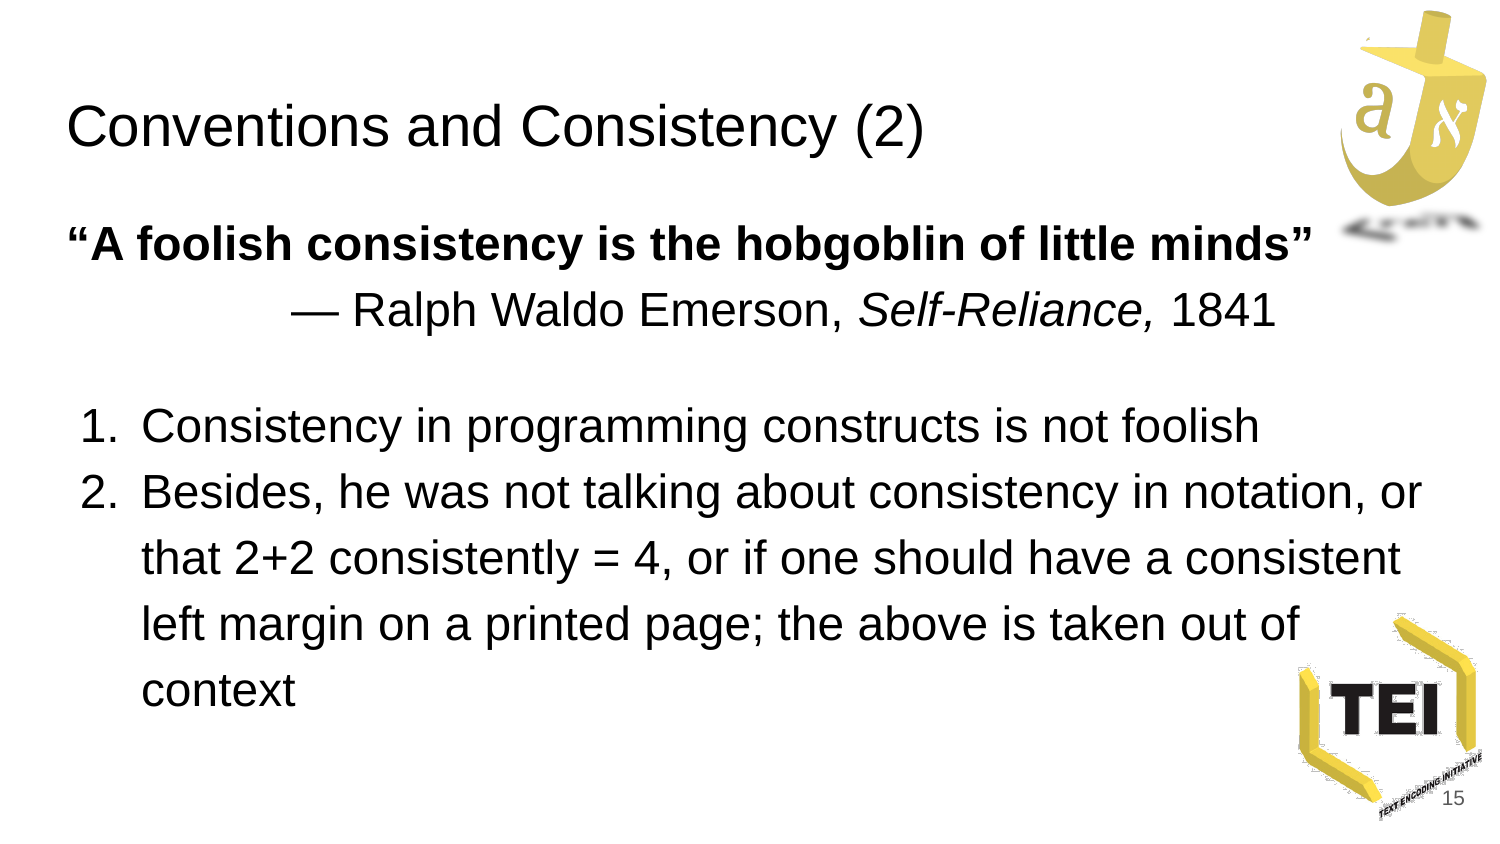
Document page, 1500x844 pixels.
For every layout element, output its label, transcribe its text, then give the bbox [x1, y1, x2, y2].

picture [1275, 604, 1500, 830]
slide_number <number> [1389, 764, 1480, 830]
picture [1324, 0, 1497, 250]
list “A foolish consistency is the hobgoblin of little minds” — Ralph Waldo Emerson, Self-Reliance, 1841 Consistency in programming constructs is not foolish Besides, he was not talking about consistency in notation, or that 2+2 consistently = 4, or if one should have a consistent left margin on a printed page; the above is taken out of context [51, 189, 1449, 750]
title Conventions and Consistency (2) [51, 72, 1449, 167]
